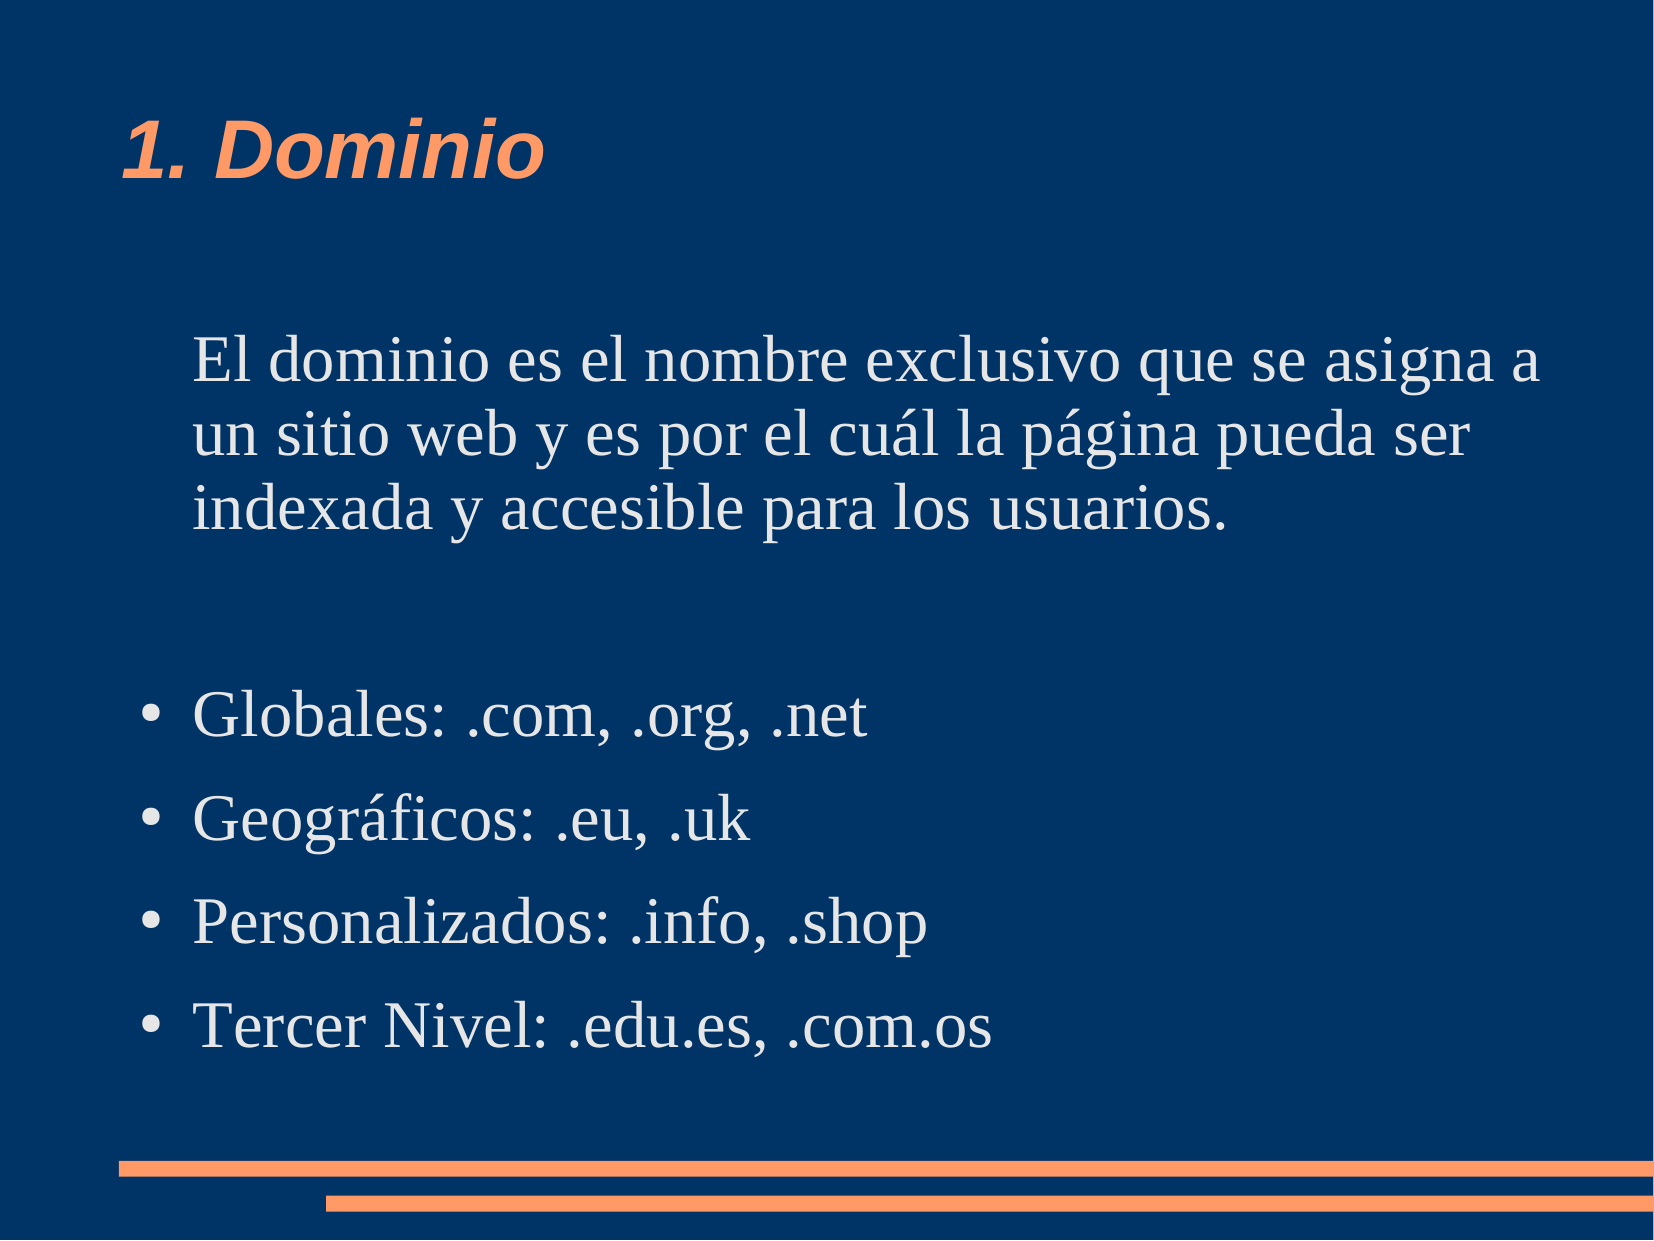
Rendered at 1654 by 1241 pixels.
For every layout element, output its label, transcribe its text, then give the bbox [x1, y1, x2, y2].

title 1. Dominio [121, 46, 1534, 254]
list El dominio es el nombre exclusivo que se asigna a un sitio web y es por el cuál la página pueda ser indexada y accesible para los usuarios. Globales: .com, .org, .net Geográficos: .eu, .uk Personalizados: .info, .shop Tercer Nivel: .edu.es, .com.os [121, 322, 1561, 1132]
